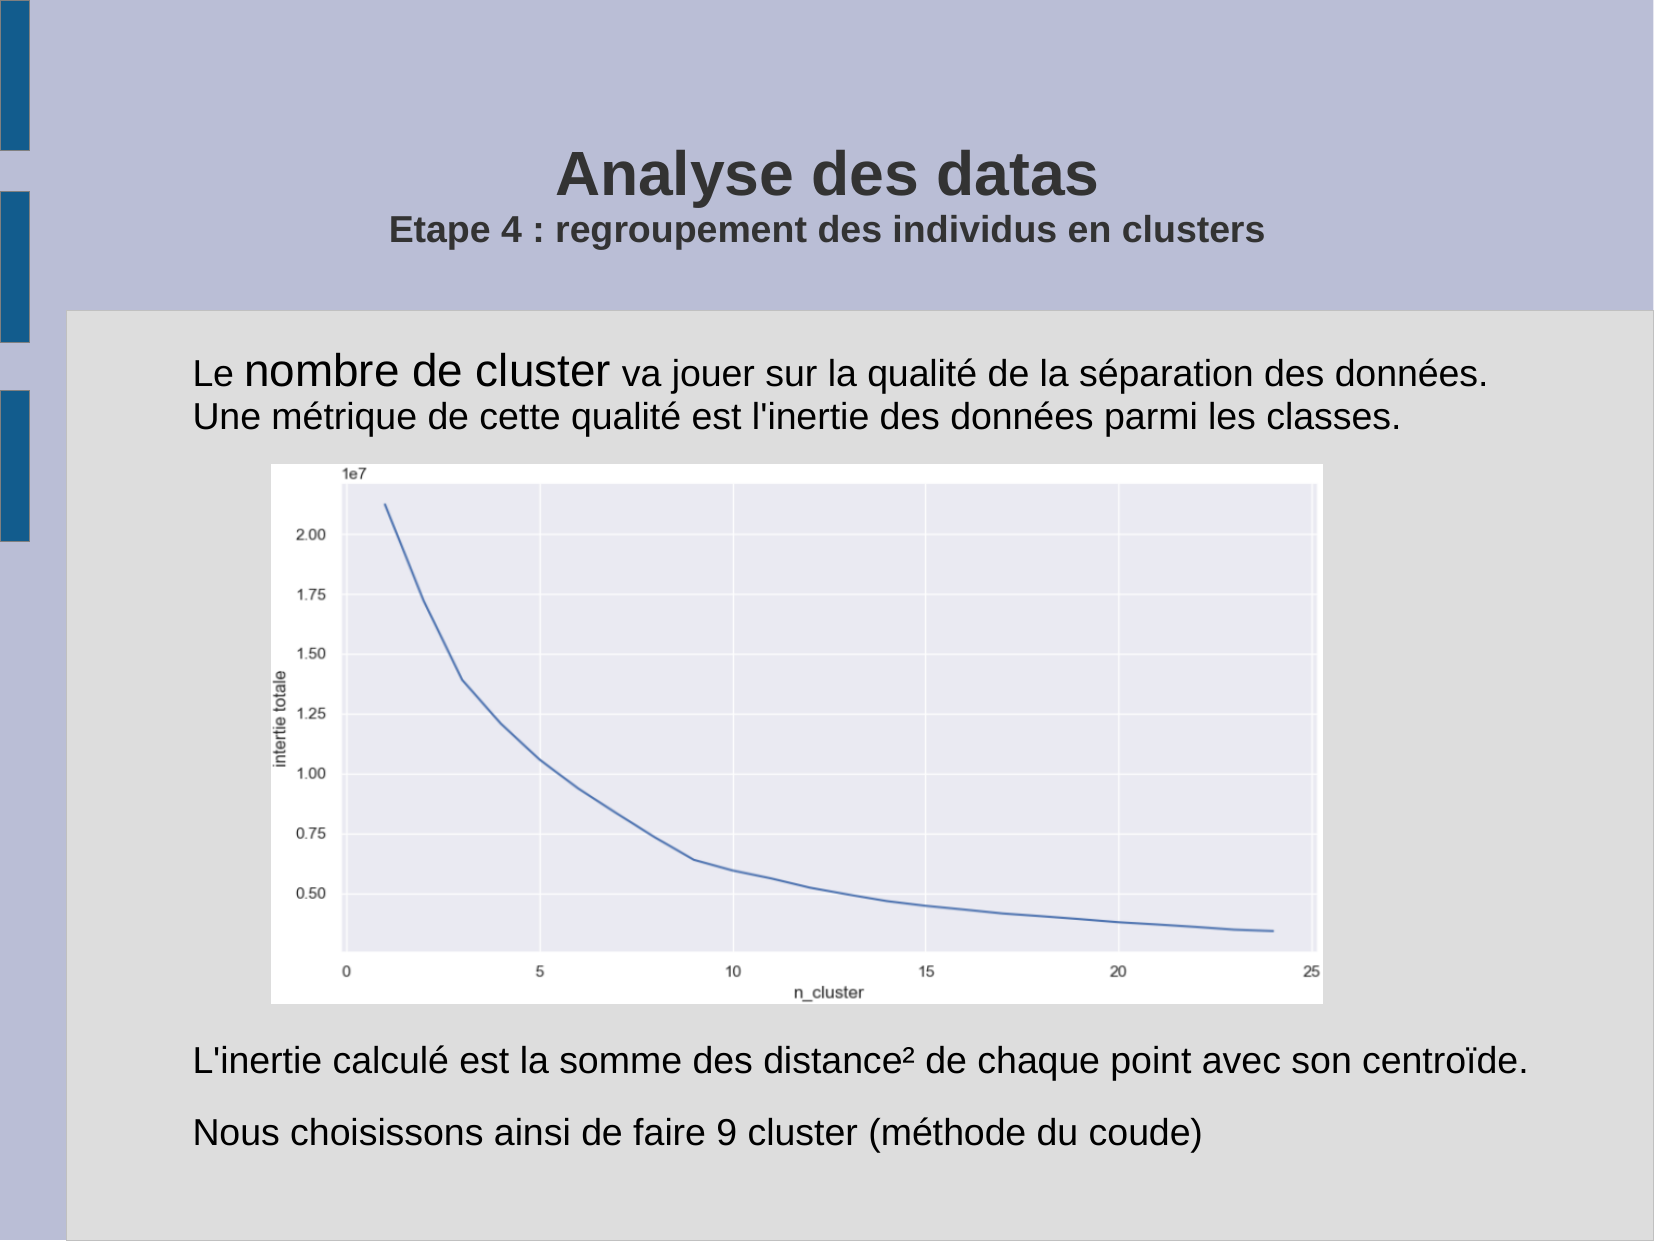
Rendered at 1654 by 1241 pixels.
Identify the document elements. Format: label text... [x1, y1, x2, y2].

list Le nombre de cluster va jouer sur la qualité de la séparation des données. Une métrique de cette qualité est l'inertie des données parmi les classes. L'inertie calculé est la somme des distance² de chaque point avec son centroïde. Nous choisissons ainsi de faire 9 cluster (méthode du coude) [121, 1126, 1534, 1226]
list Le nombre de cluster va jouer sur la qualité de la séparation des données. Une métrique de cette qualité est l'inertie des données parmi les classes. L'inertie calculé est la somme des distance² de chaque point avec son centroïde. Nous choisissons ainsi de faire 9 cluster (méthode du coude) [121, 344, 1534, 752]
list [121, 752, 1534, 1126]
picture [271, 464, 1323, 1004]
title Analyse des datas Etape 4 : regroupement des individus en clusters [121, 91, 1534, 299]
